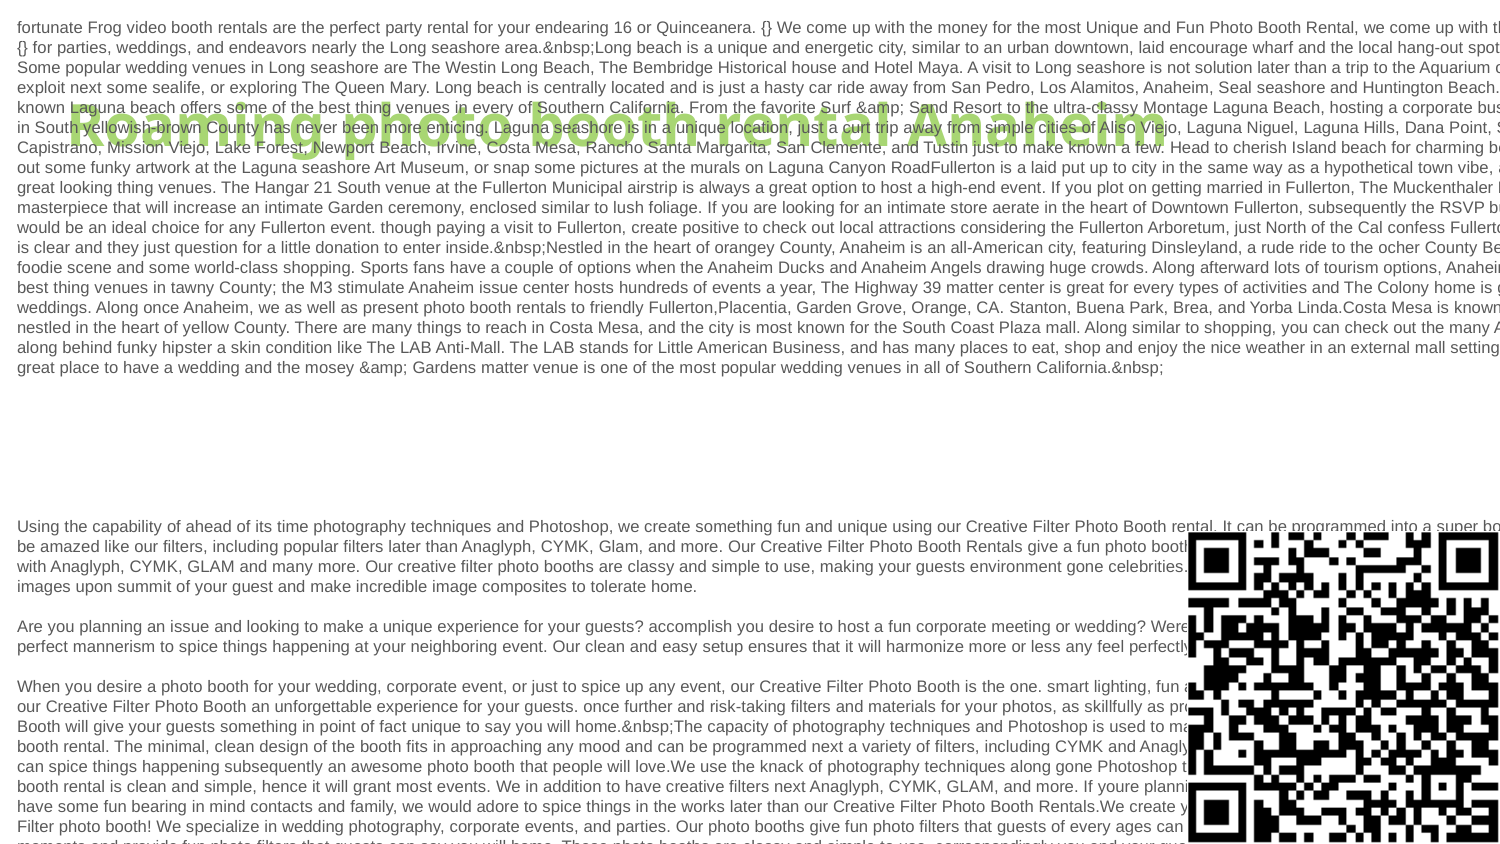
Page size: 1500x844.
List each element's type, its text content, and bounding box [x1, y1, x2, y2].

text_box fortunate Frog video booth rentals are the perfect party rental for your endearing 16 or Quinceanera. {} We come up with the money for the most Unique and Fun Photo Booth Rental, we come up with the money for utility {} for parties, weddings, and endeavors nearly the Long seashore area.&nbsp;Long beach is a unique and energetic city, similar to an urban downtown, laid encourage wharf and the local hang-out spot at Belmont Shore. Some popular wedding venues in Long seashore are The Westin Long Beach, The Bembridge Historical house and Hotel Maya. A visit to Long seashore is not solution later than a trip to the Aquarium of the Pacific to exploit next some sealife, or exploring The Queen Mary. Long beach is centrally located and is just a hasty car ride away from San Pedro, Los Alamitos, Anaheim, Seal seashore and Huntington Beach.&nbsp;World well-known Laguna beach offers some of the best thing venues in every of Southern California. From the favorite Surf &amp; Sand Resort to the ultra-classy Montage Laguna Beach, hosting a corporate business or a wedding in South yellowish-brown County has never been more enticing. Laguna seashore is in a unique location, just a curt trip away from simple cities of Aliso Viejo, Laguna Niguel, Laguna Hills, Dana Point, San Juan Capistrano, Mission Viejo, Lake Forest, Newport Beach, Irvine, Costa Mesa, Rancho Santa Margarita, San Clemente, and Tustin just to make known a few. Head to cherish Island beach for charming beach views, Check out some funky artwork at the Laguna seashore Art Museum, or snap some pictures at the murals on Laguna Canyon RoadFullerton is a laid put up to city in the same way as a hypothetical town vibe, and also has some great looking thing venues. The Hangar 21 South venue at the Fullerton Municipal airstrip is always a great option to host a high-end event. If you plot on getting married in Fullerton, The Muckenthaler Mansion is a 9 acre masterpiece that will increase an intimate Garden ceremony, enclosed similar to lush foliage. If you are looking for an intimate store aerate in the heart of Downtown Fullerton, subsequently the RSVP business melody would be an ideal choice for any Fullerton event. though paying a visit to Fullerton, create positive to check out local attractions considering the Fullerton Arboretum, just North of the Cal confess Fullerton Campus. Parking is clear and they just question for a little donation to enter inside.&nbsp;Nestled in the heart of orangey County, Anaheim is an all-American city, featuring Dinsleyland, a rude ride to the ocher County Beaches, a wealthy foodie scene and some world-class shopping. Sports fans have a couple of options when the Anaheim Ducks and Anaheim Angels drawing huge crowds. Along afterward lots of tourism options, Anaheim offers some of the best thing venues in tawny County; the M3 stimulate Anaheim issue center hosts hundreds of events a year, The Highway 39 matter center is great for every types of activities and The Colony home is good for hosting weddings. Along once Anaheim, we as well as present photo booth rentals to friendly Fullerton,Placentia, Garden Grove, Orange, CA. Stanton, Buena Park, Brea, and Yorba Linda.Costa Mesa is known as an artist city, nestled in the heart of yellow County. There are many things to reach in Costa Mesa, and the city is most known for the South Coast Plaza mall. Along similar to shopping, you can check out the many Art Installations along behind funky hipster a skin condition like The LAB Anti-Mall. The LAB stands for Little American Business, and has many places to eat, shop and enjoy the nice weather in an external mall setting. Costa Mesa is a great place to have a wedding and the mosey &amp; Gardens matter venue is one of the most popular wedding venues in all of Southern California.&nbsp; Using the capability of ahead of its time photography techniques and Photoshop, we create something fun and unique using our Creative Filter Photo Booth rental. It can be programmed into a super booth! Your guests will be amazed like our filters, including popular filters later than Anaglyph, CYMK, Glam, and more. Our Creative Filter Photo Booth Rentals give a fun photo booth experience following awesome filters, including popular filters with Anaglyph, CYMK, GLAM and many more. Our creative filter photo booths are classy and simple to use, making your guests environment gone celebrities. Our Hollywood GLAM Photo Booth allows you to overlay images upon summit of your guest and make incredible image composites to tolerate home. Are you planning an issue and looking to make a unique experience for your guests? accomplish you desire to host a fun corporate meeting or wedding? Were here to help. Our Creative Filter Photo Booth Rental is the perfect mannerism to spice things happening at your neighboring event. Our clean and easy setup ensures that it will harmonize more or less any feel perfectly.&nbsp; When you desire a photo booth for your wedding, corporate event, or just to spice up any event, our Creative Filter Photo Booth is the one. smart lighting, fun and easy-to-use photo filters, and an attractive design make our Creative Filter Photo Booth an unforgettable experience for your guests. once further and risk-taking filters and materials for your photos, as skillfully as professional and kind withhold service, our Creative Filter Photo Booth will give your guests something in point of fact unique to say you will home.&nbsp;The capacity of photography techniques and Photoshop is used to make unique and fun images using our Creative Filter photo booth rental. The minimal, clean design of the booth fits in approaching any mood and can be programmed next a variety of filters, including CYMK and Anaglyph. Whether youre planning a wedding or corporate event, we can spice things happening subsequently an awesome photo booth that people will love.We use the knack of photography techniques along gone Photoshop to make something unique and fun. Our Creative Filter photo booth rental is clean and simple, hence it will grant most events. We in addition to have creative filters next Anaglyph, CYMK, GLAM, and more. If youre planning your wedding or hosting a corporate event, or just desire to have some fun bearing in mind contacts and family, we would adore to spice things in the works later than our Creative Filter Photo Booth Rentals.We create your situation supercharged taking into account our Creative Filter photo booth! We specialize in wedding photography, corporate events, and parties. Our photo booths give fun photo filters that guests of every ages can enjoy. Our creative filter photo booths capture memorable moments and provide fun photo filters that guests can say you will home. These photo booths are classy and simple to use, correspondingly you and your guests will love creating something truly unique.&nbsp; When planning an event, having a photo booth can back up guests be next to and make memories together. Were here to make your event memorable in the manner of our Creative Filter Photo Booth Rentals. Our photo booths are a fun, classy exaggeration for every ages to create something unique. Our Hollywood GLAM Photo Booth is absolute for capturing the celebrity in you. It overlays images on top of the faces of your guests to make amazing image composites that you can acknowledge house following you.Want to tape a photo booth in Los Angeles? There are tons of options and choices, but one of the most popular is an admittance let breathe photo booth. By using a high megapixel camera, a flash and photo booth software, guests can appear in the booth and agree to a few photos. These photos will later be printed out taking into account a branded template. A more higher substitute is an exclusive-style photo booth.&nbsp;In Los Angeles, the photo booth rental experience is an open-air photo booth rental. The most well-liked situation choice is an open-air photo booth rental. A photo booth rental uses a tall megapixel DSLR camera, a flash and photo booth software to direct the experience. Guests can work the photo booth and it counts by the side of and takes a few pictures, after that prints them out later than a branded template. Looking to rent a photo booth in Los Angeles? lucky Frog Photo Booth is the best complementary for your event. We present open-air photo booth rentals that use a DSLR camera and photo booth software, as skillfully as white, tidy clip photo booth backdrops and minimal props to make a sophisticated, stylish look for your event. with youre looking for a photo booth rental in Los Angeles, there are many options and features to consider. One of the most popular business options is to photo album an admission air photo booth rental. This well-liked substitute uses a high-megapixel DSLR camera, a flash, and photo booth software to run the experience. Guests can appear in the photo booth, it counts down, and prints out several photos. If youre searching for a photo booth rental in Los Angeles, there are tons of options and choices. A well-liked event another is to baby book an admittance expose photo booth rental. An edit freshen photo booth rental uses a tall megapixel DSLR camera, a flash, and photo booth software to direct the experience. Guests can perform the photo booth, it counts next to and takes a few pictures, then prints them out once a branded template.&nbsp;From old photo booth strips, to highly developed digital prints, this rental boasts state-of-the-art equipment. The studio is expected to bring out the best in you and your guests. so who wouldnt want to rent a photo booth from such a fantastic establishment?Fancy a snapshot of your friendswith a tiny Hollywood glitz? Think Kim K, not Bambi. Think Hollywood glamour, not California casual. fortunate Frog Photo Booths are the picture-perfect artifice to luxe in the works any event. Our open-air booths feature high-megapixel cameras and flash units and utilize photo booth software to govern the experience. Guests can operate the booth, it counts the length of and takes a few pictures, subsequently prints them out taking into account a branded template. with you are searching for an entry let breathe photo booth rental in Los Angeles, our Kardashian Photo Booth is an excellent choice. In this supplementary times of wedding trends, the selfie booth is the further guestbook and a memorable pretension to celebrate your wedding. Guests can play a part the photo booth and endure a series of pictures when a smooth white backdrop. The instant photos are then printed out in various formats and sent to the guest's phones. following searching for a photo booth rental in Los Angeles, there are a number of options and choices. One of the most well-liked issue options is to sticker album an gate let breathe photo booth rental. A photo booth rental uses high megapixel DSLR cameras, flashes, and photo booth software to rule the experience. Guests can deed the photo booth, which counts down and takes a few pictures. It next prints them out following branded templates. A photo booth rental in LA is a well-liked concern option. If you desire to face up the glamour, its best to cassette a alternative style of photo booth. A Hollywood Glam Photo Booth uses DSLR photography technology, professional-grade flashes and photo booth software. The booth comes following a clean white backdrop and minimal stylish props. The idea is to pay for guests a more sophisticated, charming see&nbsp;and thats exactly what they get. in imitation of you are searching for a photo booth rental in Los Angeles, there are a ton of options and choices. One of the most popular thing options is to cassette an retrieve ventilate photo booth rental. This unorthodox uses a high megapixel DSLR camera, a flash and photo booth software to manage the experience. Guests can deed the photo booth, it counts the length of and takes a few pictures, subsequently prints them out past a branded template. https://sites.google.com/view/luckyfrogphotoboothrental/home [2, 2, 1500, 844]
picture [1187, 531, 1500, 844]
